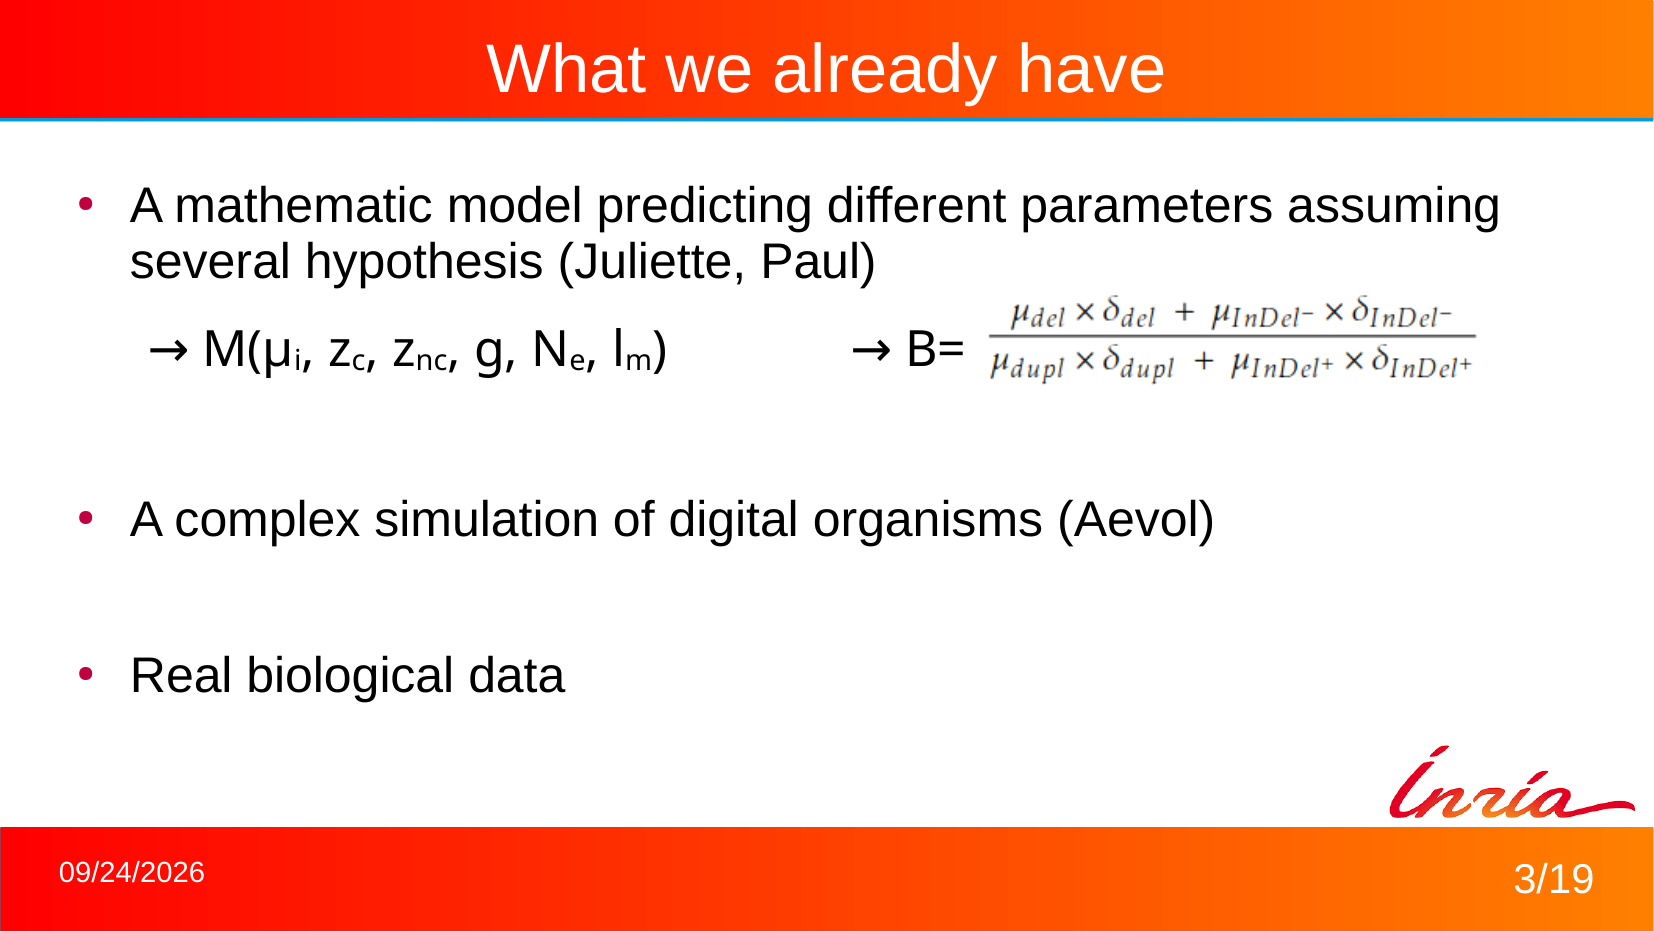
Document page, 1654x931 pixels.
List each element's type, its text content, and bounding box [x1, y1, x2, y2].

list → M(µi, zc, znc, g, Ne, lm) [0, 312, 739, 378]
picture [980, 378, 1490, 387]
list → B= [850, 312, 1589, 378]
title What we already have [59, 29, 1595, 108]
picture [1381, 732, 1648, 826]
list A mathematic model predicting different parameters assuming several hypothesis (Juliette, Paul) A complex simulation of digital organisms (Aevol) Real biological data [59, 177, 1595, 768]
picture [980, 283, 1490, 312]
